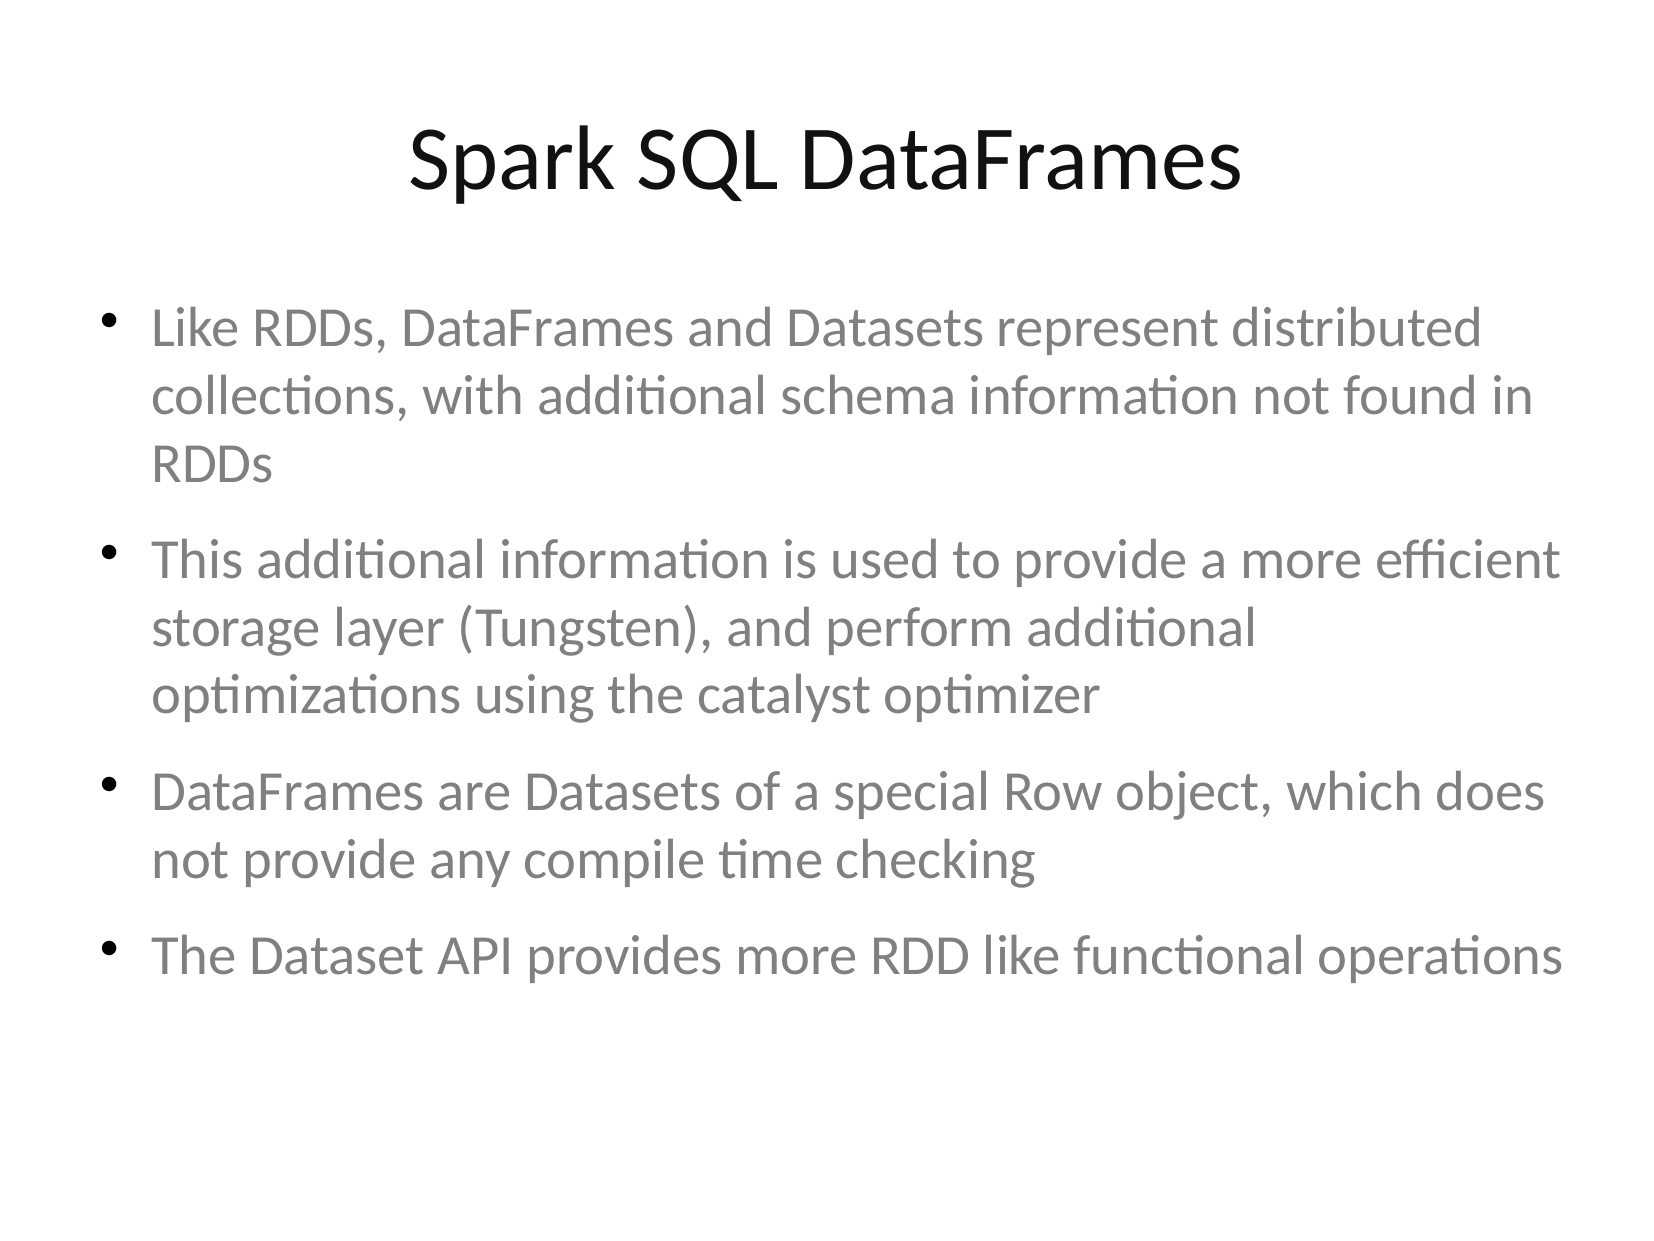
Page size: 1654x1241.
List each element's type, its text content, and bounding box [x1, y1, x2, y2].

text_box Like RDDs, DataFrames and Datasets represent distributed collections, with additional schema information not found in RDDs This additional information is used to provide a more efficient storage layer (Tungsten), and perform additional optimizations using the catalyst optimizer DataFrames are Datasets of a special Row object, which does not provide any compile time checking The Dataset API provides more RDD like functional operations [82, 290, 1571, 1010]
text_box Spark SQL DataFrames [82, 49, 1571, 257]
